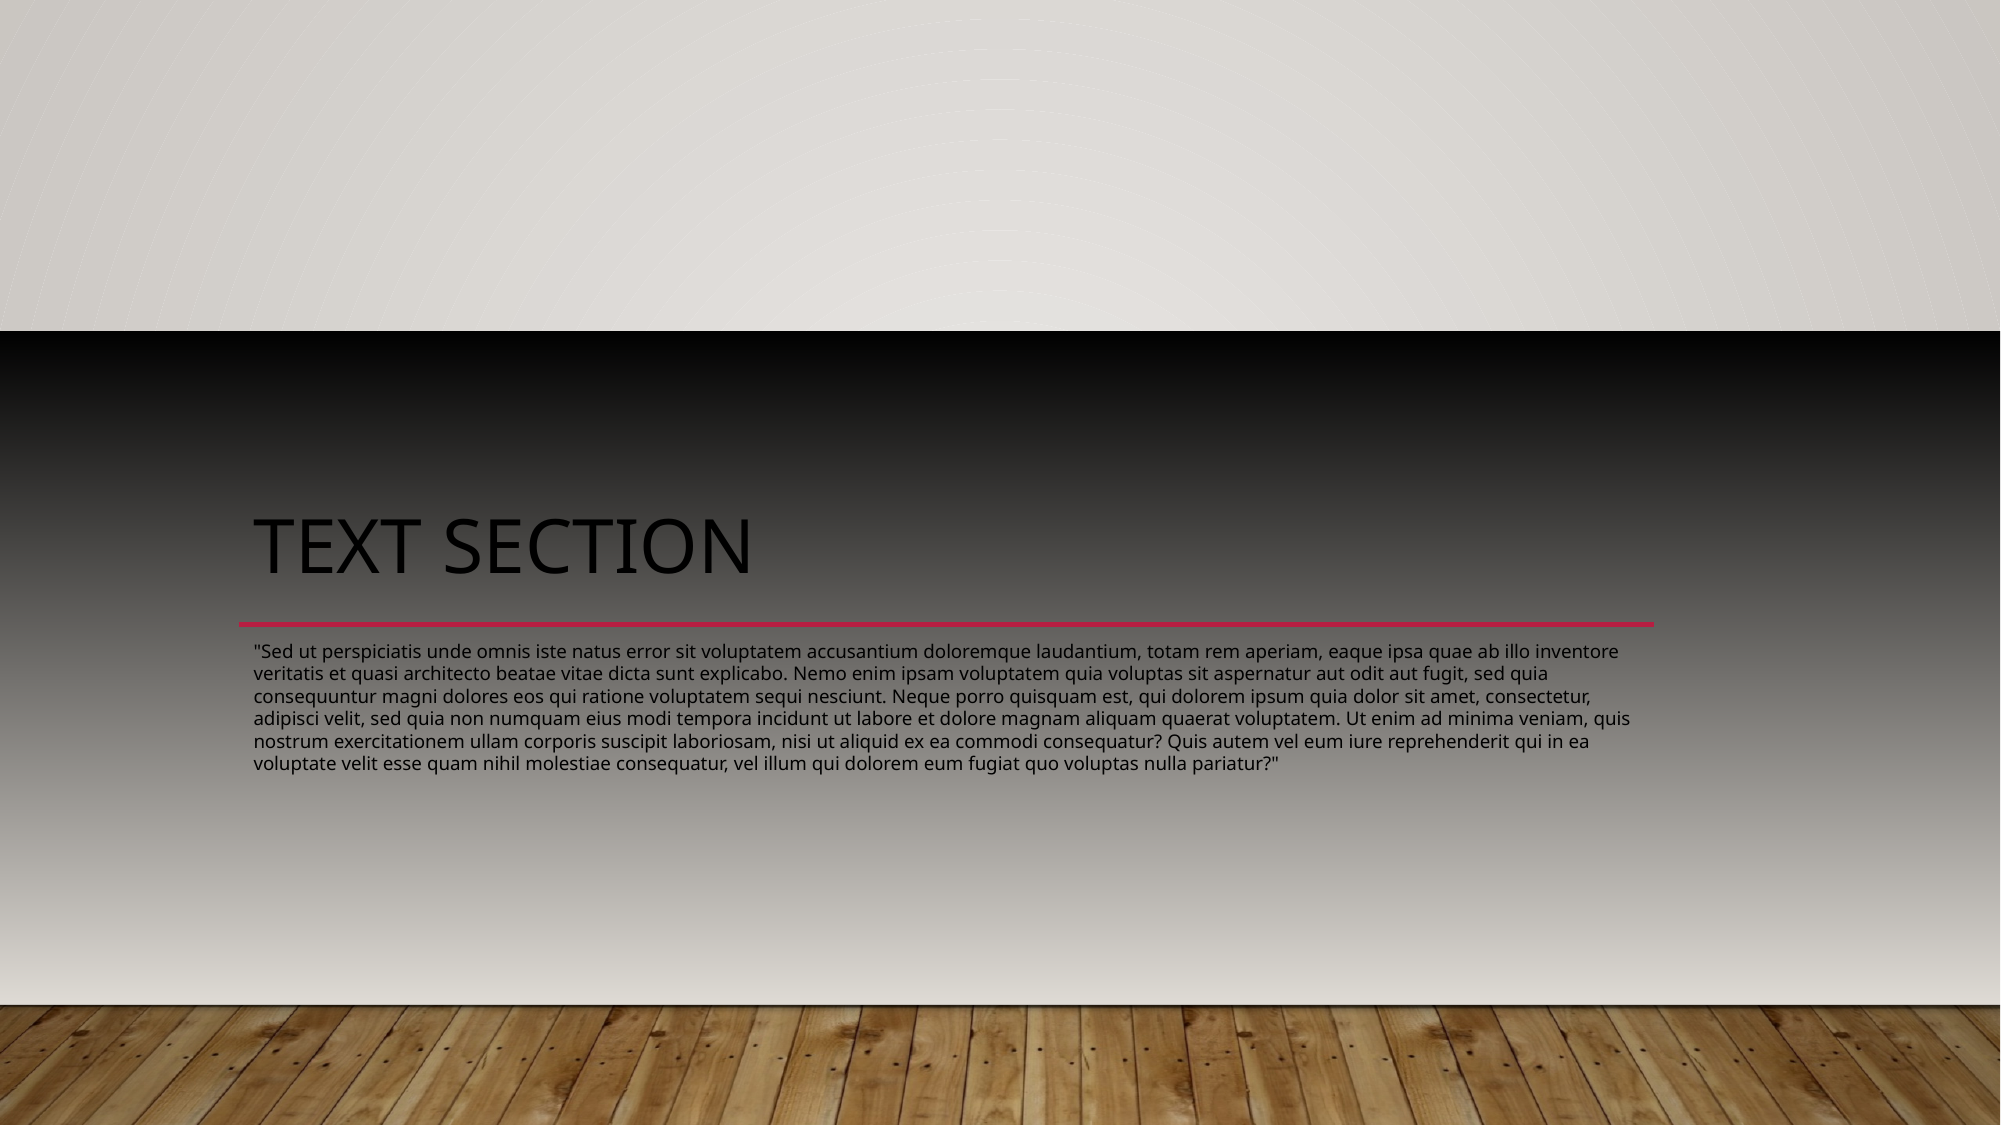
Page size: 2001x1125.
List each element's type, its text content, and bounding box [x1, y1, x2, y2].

list "Sed ut perspiciatis unde omnis iste natus error sit voluptatem accusantium doloremque laudantium, totam rem aperiam, eaque ipsa quae ab illo inventore veritatis et quasi architecto beatae vitae dicta sunt explicabo. Nemo enim ipsam voluptatem quia voluptas sit aspernatur aut odit aut fugit, sed quia consequuntur magni dolores eos qui ratione voluptatem sequi nesciunt. Neque porro quisquam est, qui dolorem ipsum quia dolor sit amet, consectetur, adipisci velit, sed quia non numquam eius modi tempora incidunt ut labore et dolore magnam aliquam quaerat voluptatem. Ut enim ad minima veniam, quis nostrum exercitationem ullam corporis suscipit laboriosam, nisi ut aliquid ex ea commodi consequatur? Quis autem vel eum iure reprehenderit qui in ea voluptate velit esse quam nihil molestiae consequatur, vel illum qui dolorem eum fugiat quo voluptas nulla pariatur?" [238, 624, 1655, 791]
title Text Section [238, 288, 1657, 598]
